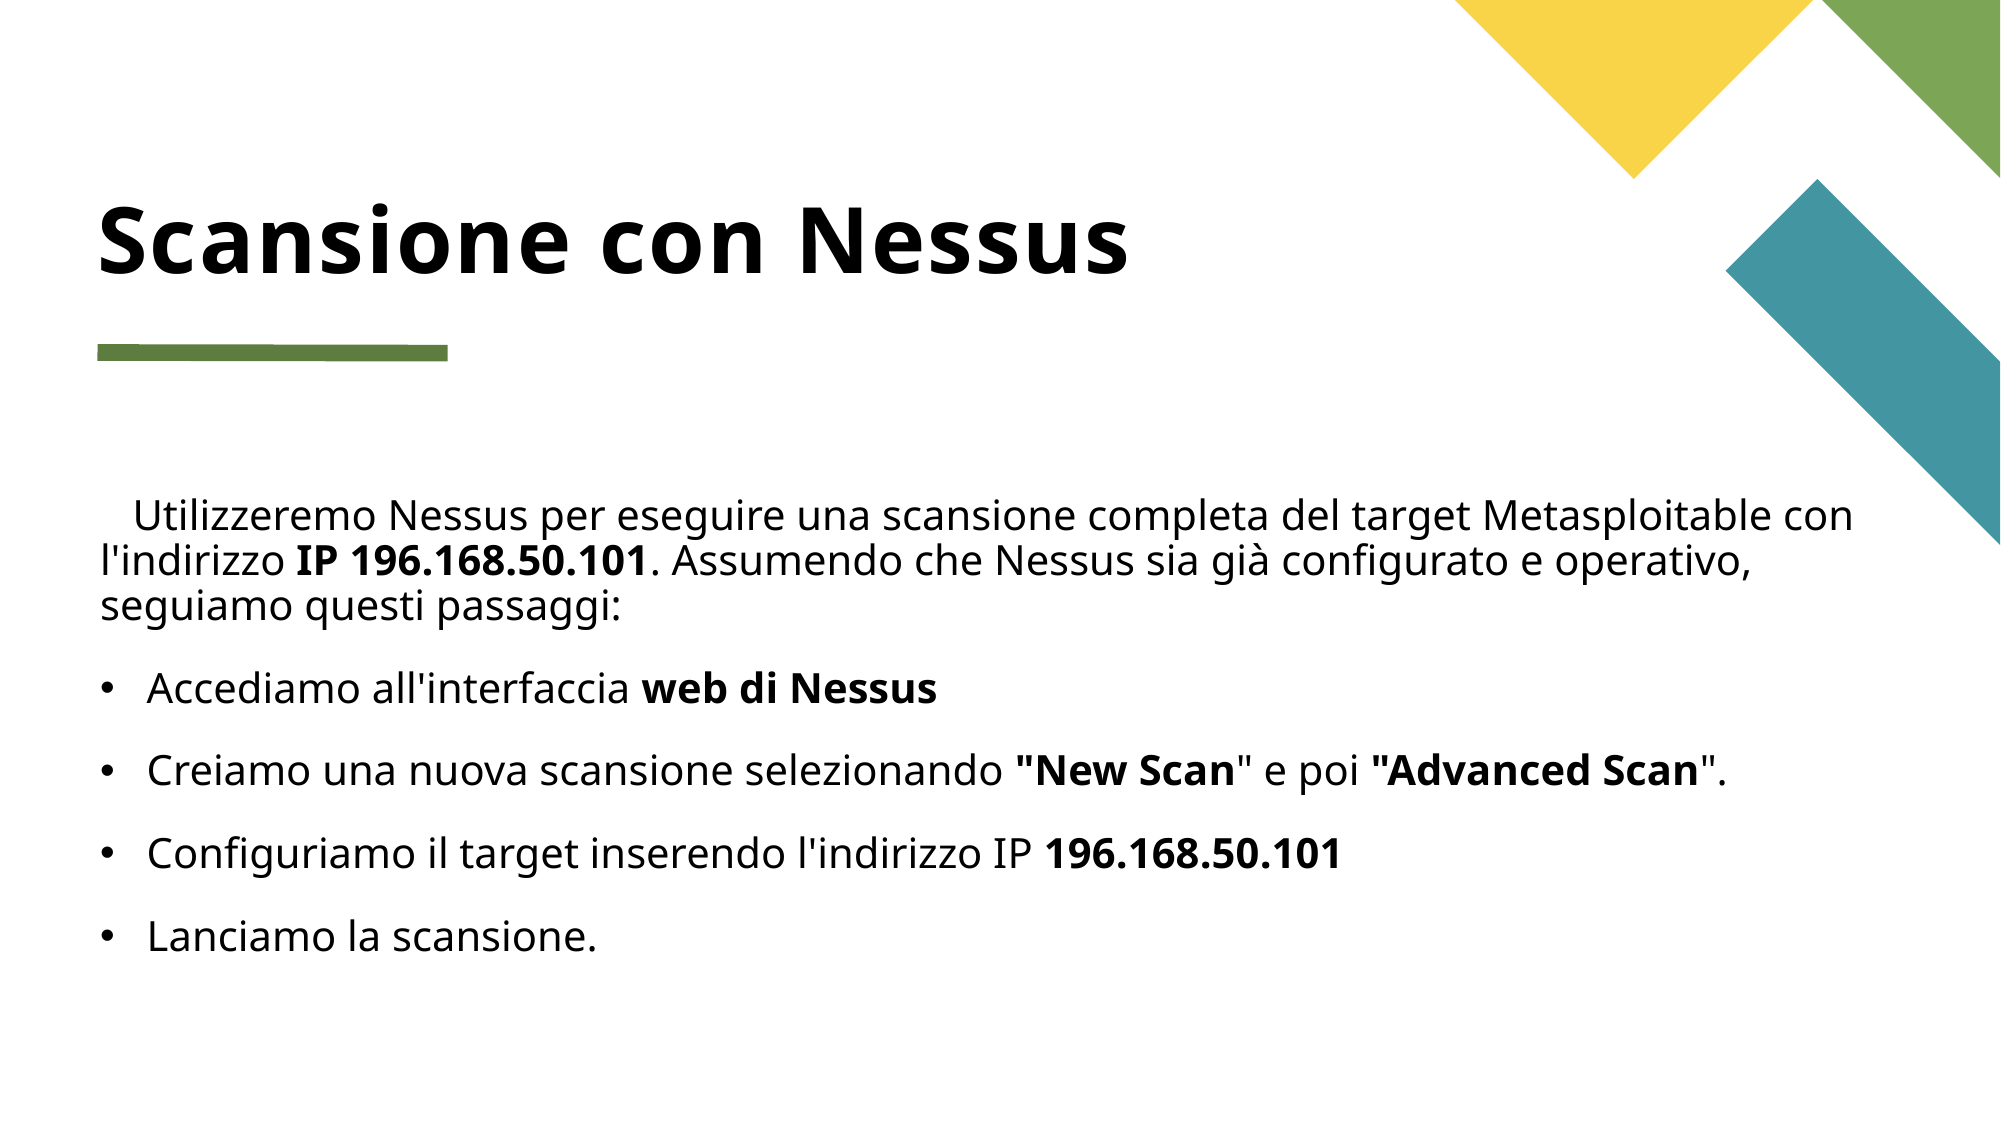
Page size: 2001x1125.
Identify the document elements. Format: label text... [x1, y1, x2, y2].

list Utilizzeremo Nessus per eseguire una scansione completa del target Metasploitable con l'indirizzo IP 196.168.50.101. Assumendo che Nessus sia già configurato e operativo, seguiamo questi passaggi: Accediamo all'interfaccia web di Nessus Creiamo una nuova scansione selezionando "New Scan" e poi "Advanced Scan". Configuriamo il target inserendo l'indirizzo IP 196.168.50.101 Lanciamo la scansione. [100, 399, 1951, 990]
title Scansione con Nessus [97, 45, 1702, 291]
